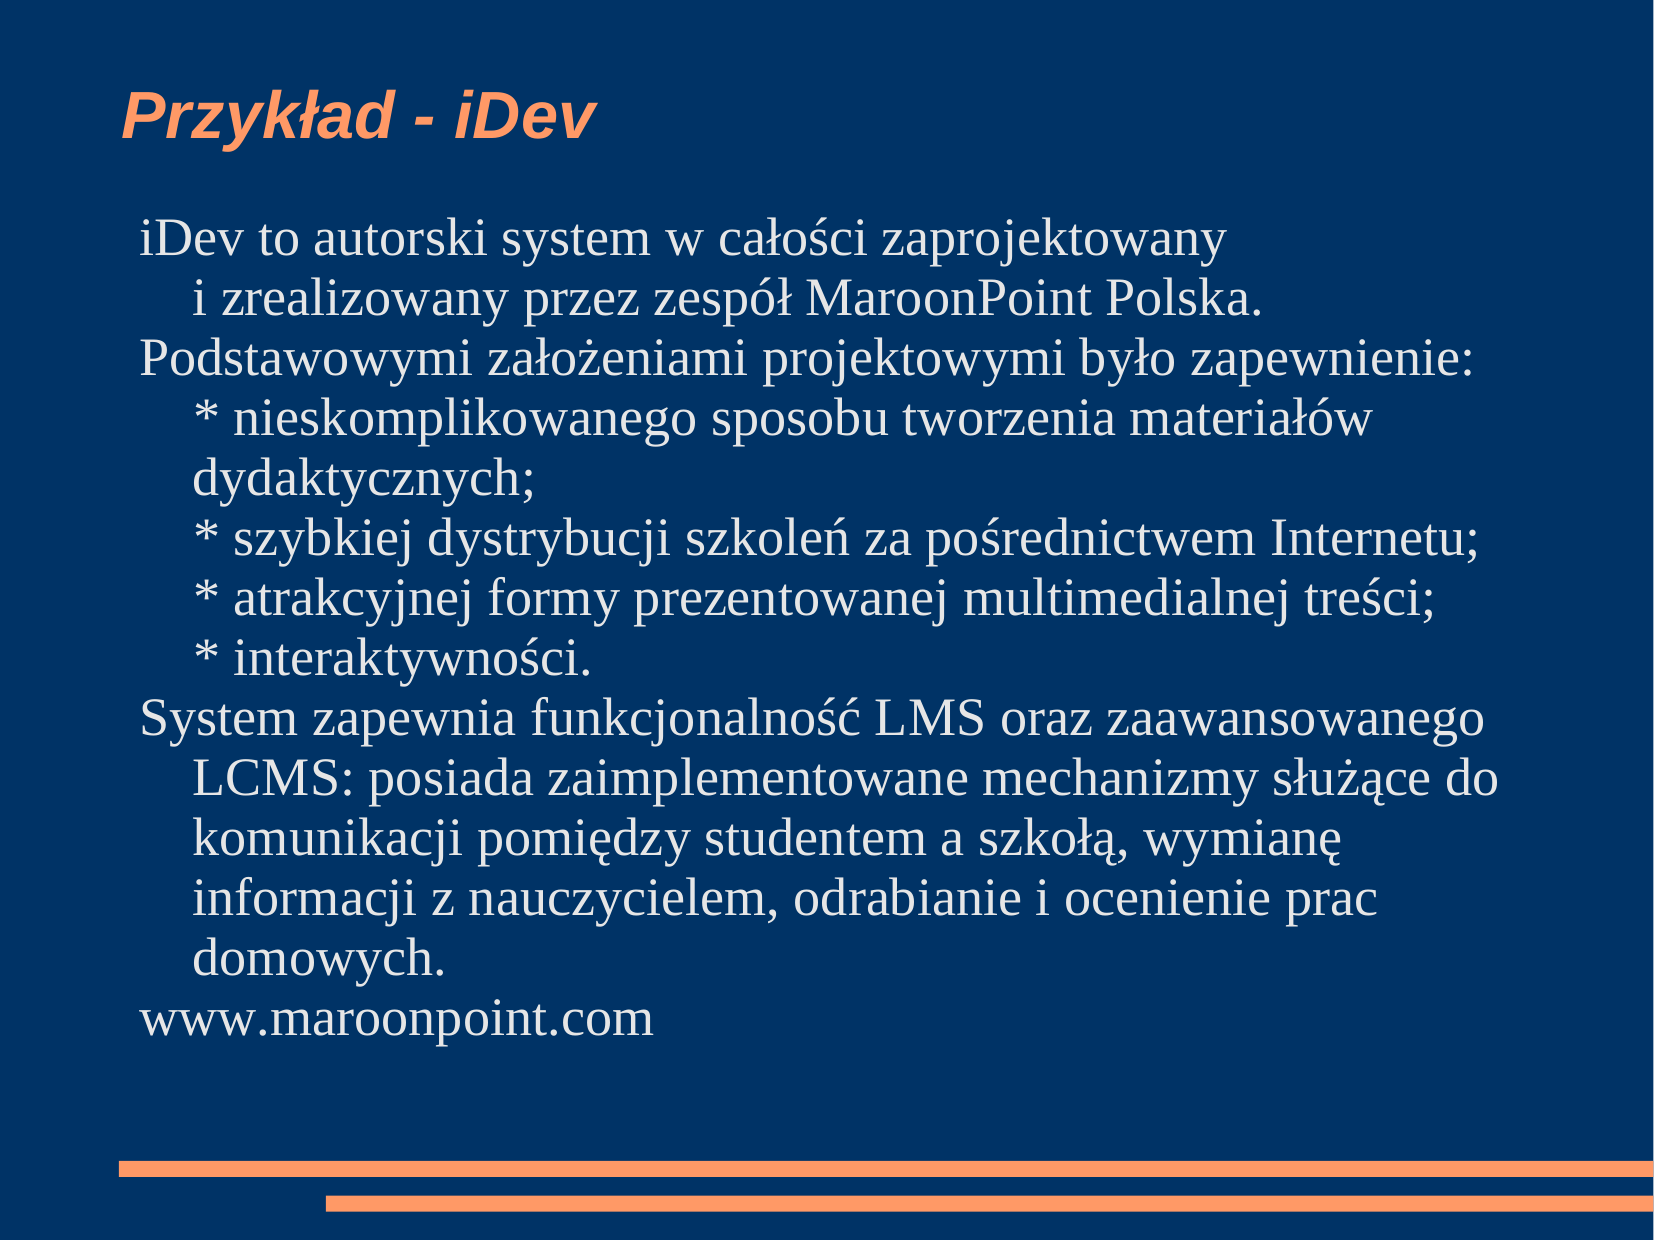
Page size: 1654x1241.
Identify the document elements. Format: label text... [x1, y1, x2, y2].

title Przykład - iDev [121, 53, 1534, 178]
list iDev to autorski system w całości zaprojektowany i zrealizowany przez zespół MaroonPoint Polska. Podstawowymi założeniami projektowymi było zapewnienie: * nieskomplikowanego sposobu tworzenia materiałów dydaktycznych; * szybkiej dystrybucji szkoleń za pośrednictwem Internetu; * atrakcyjnej formy prezentowanej multimedialnej treści; * interaktywności. System zapewnia funkcjonalność LMS oraz zaawansowanego LCMS: posiada zaimplementowane mechanizmy służące do komunikacji pomiędzy studentem a szkołą, wymianę informacji z nauczycielem, odrabianie i ocenienie prac domowych. www.maroonpoint.com [121, 206, 1561, 1241]
